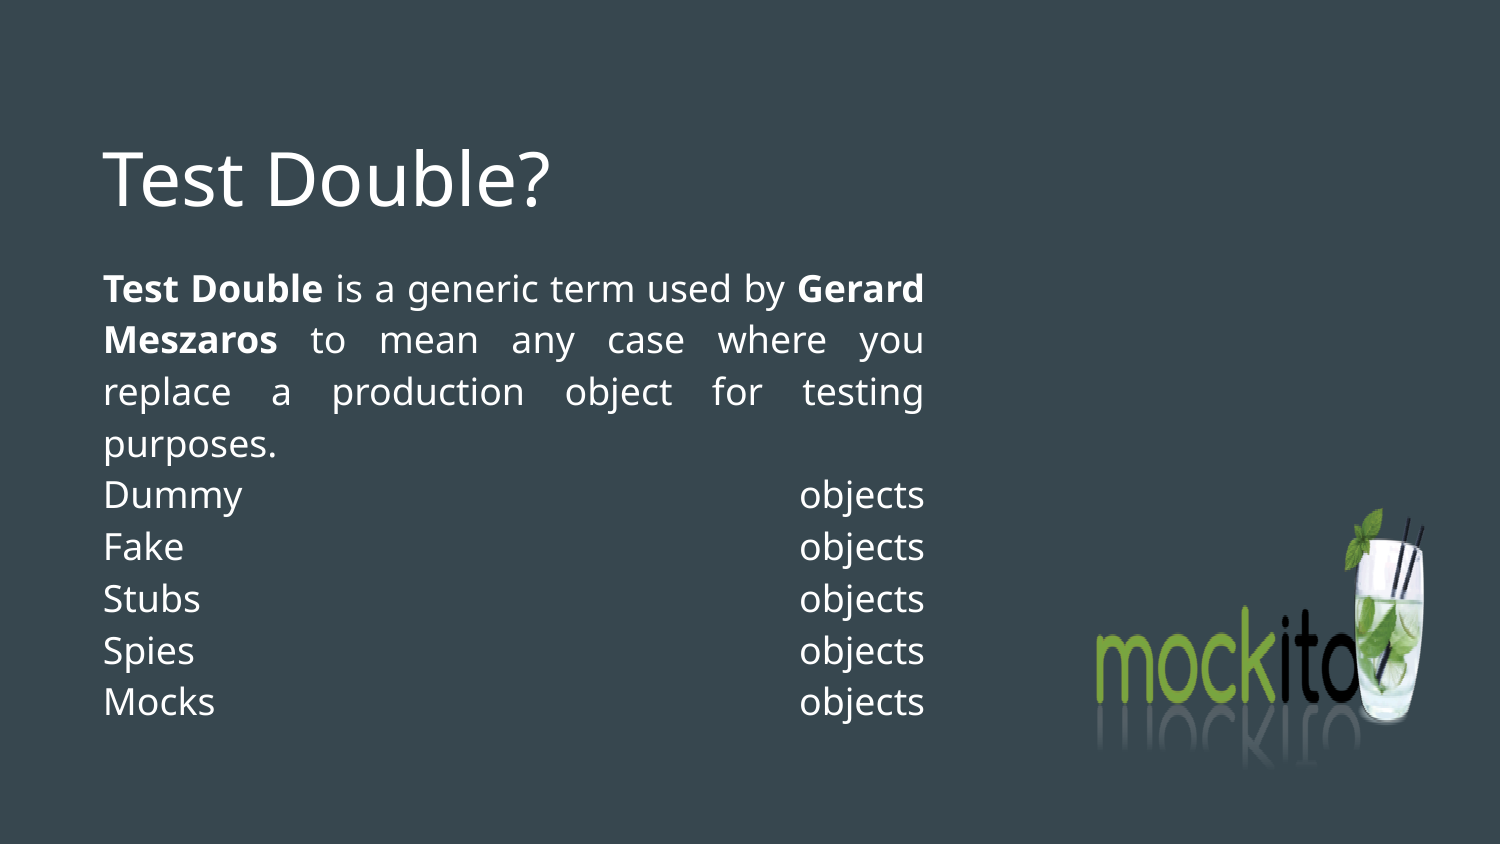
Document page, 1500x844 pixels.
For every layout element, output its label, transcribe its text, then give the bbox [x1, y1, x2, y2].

title Test Double? [87, 116, 941, 242]
title Test Double is a generic term used by Gerard Meszaros to mean any case where you replace a production object for testing purposes. Dummy objects Fake objects Stubs objects Spies objects Mocks objects [87, 242, 941, 746]
picture [1051, 460, 1463, 797]
